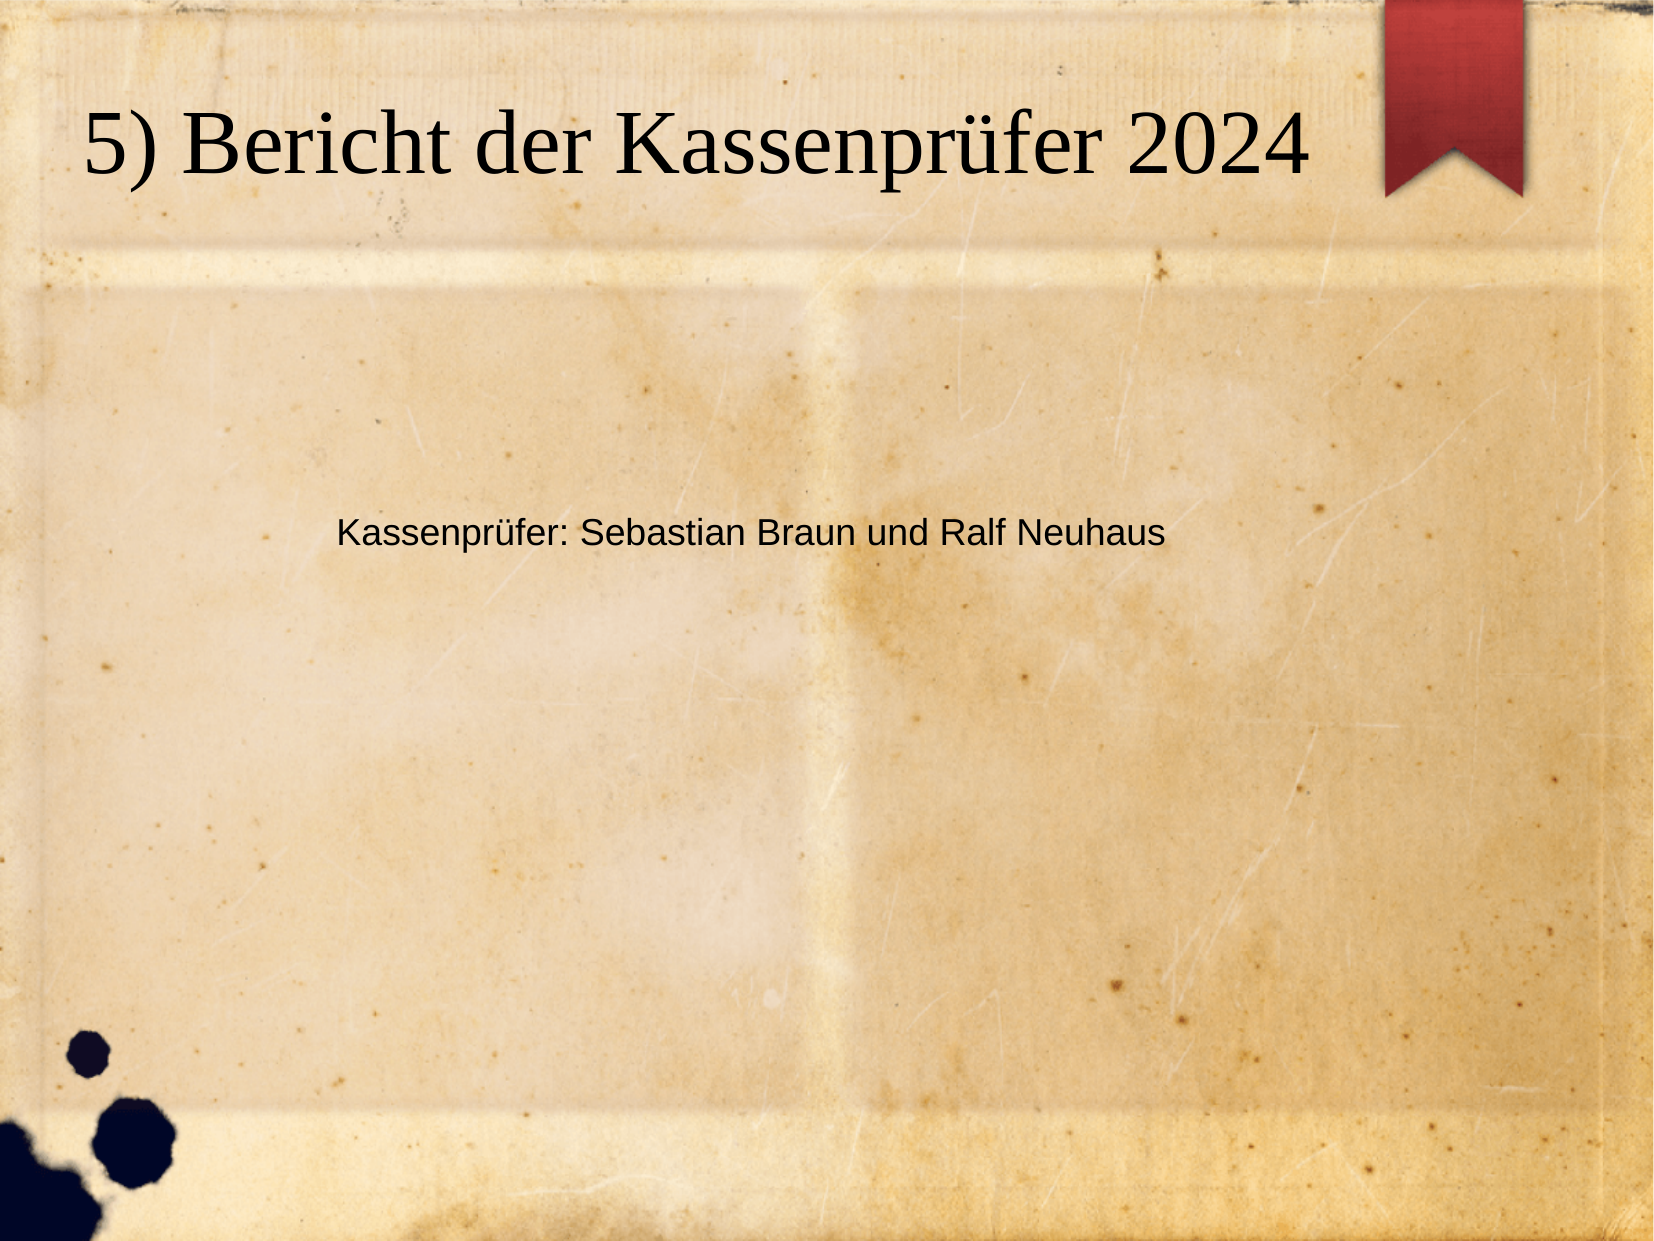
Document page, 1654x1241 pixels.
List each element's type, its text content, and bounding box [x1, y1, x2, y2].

title 5) Bericht der Kassenprüfer 2024 [82, 49, 1347, 237]
text_box Kassenprüfer: Sebastian Braun und Ralf Neuhaus [321, 504, 1182, 562]
picture [0, 0, 1654, 1241]
